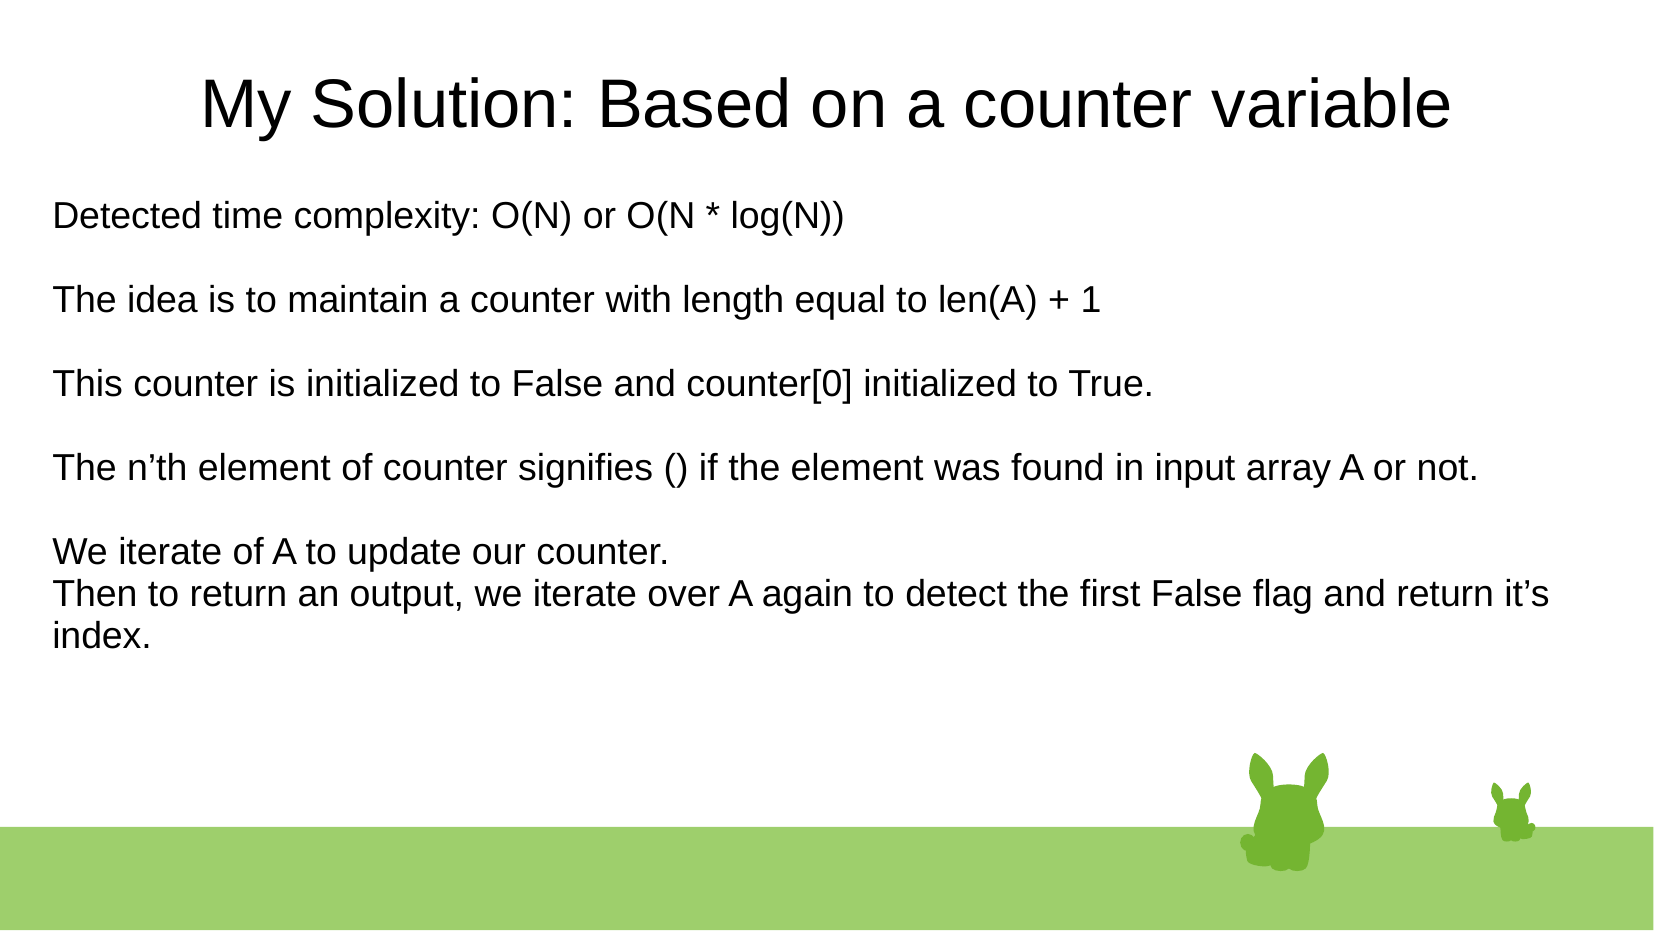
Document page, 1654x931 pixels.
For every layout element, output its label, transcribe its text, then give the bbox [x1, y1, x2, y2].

text_box Detected time complexity: O(N) or O(N * log(N)) The idea is to maintain a counter with length equal to len(A) + 1 This counter is initialized to False and counter[0] initialized to True. The n’th element of counter signifies () if the element was found in input array A or not. We iterate of A to update our counter. Then to return an output, we iterate over A again to detect the first False flag and return it’s index. [37, 187, 1651, 863]
title My Solution: Based on a counter variable [88, 29, 1565, 178]
